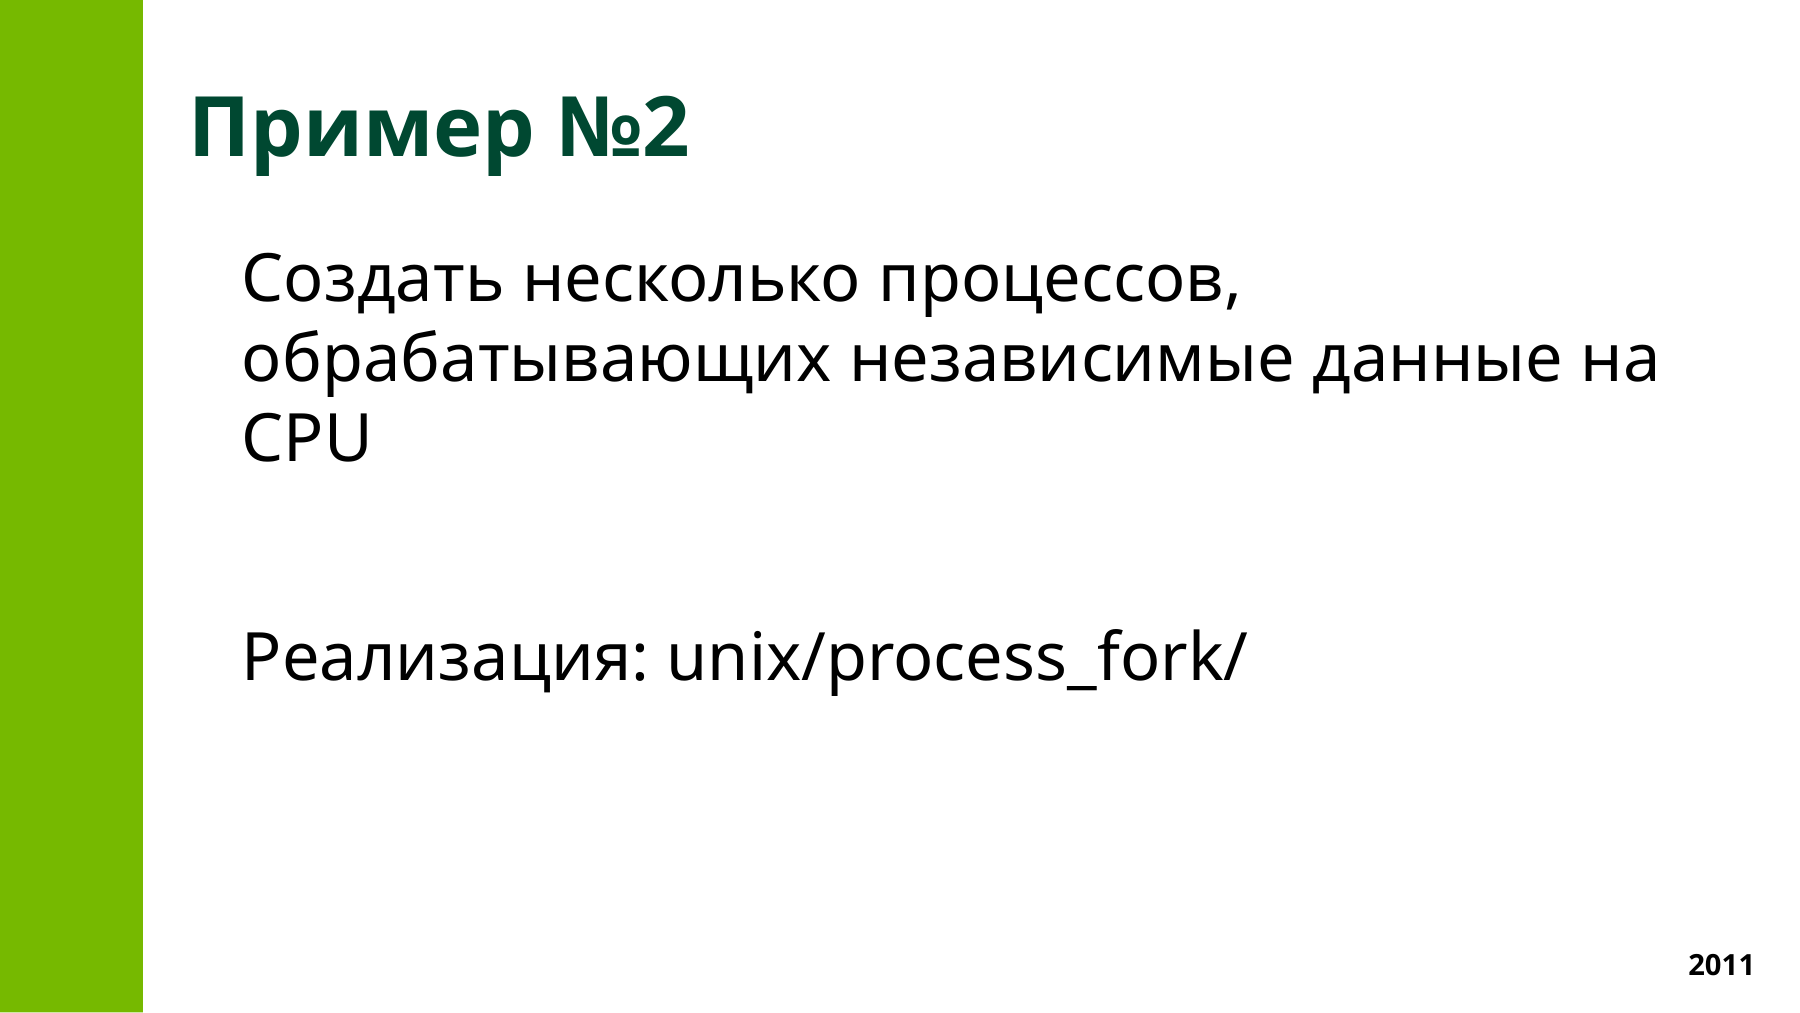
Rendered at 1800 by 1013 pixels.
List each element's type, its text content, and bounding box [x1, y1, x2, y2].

list Создать несколько процессов, обрабатывающих независимые данные на CPU Реализация: unix/process_fork/ [188, 227, 1733, 976]
title Пример №2 [188, 40, 1733, 211]
